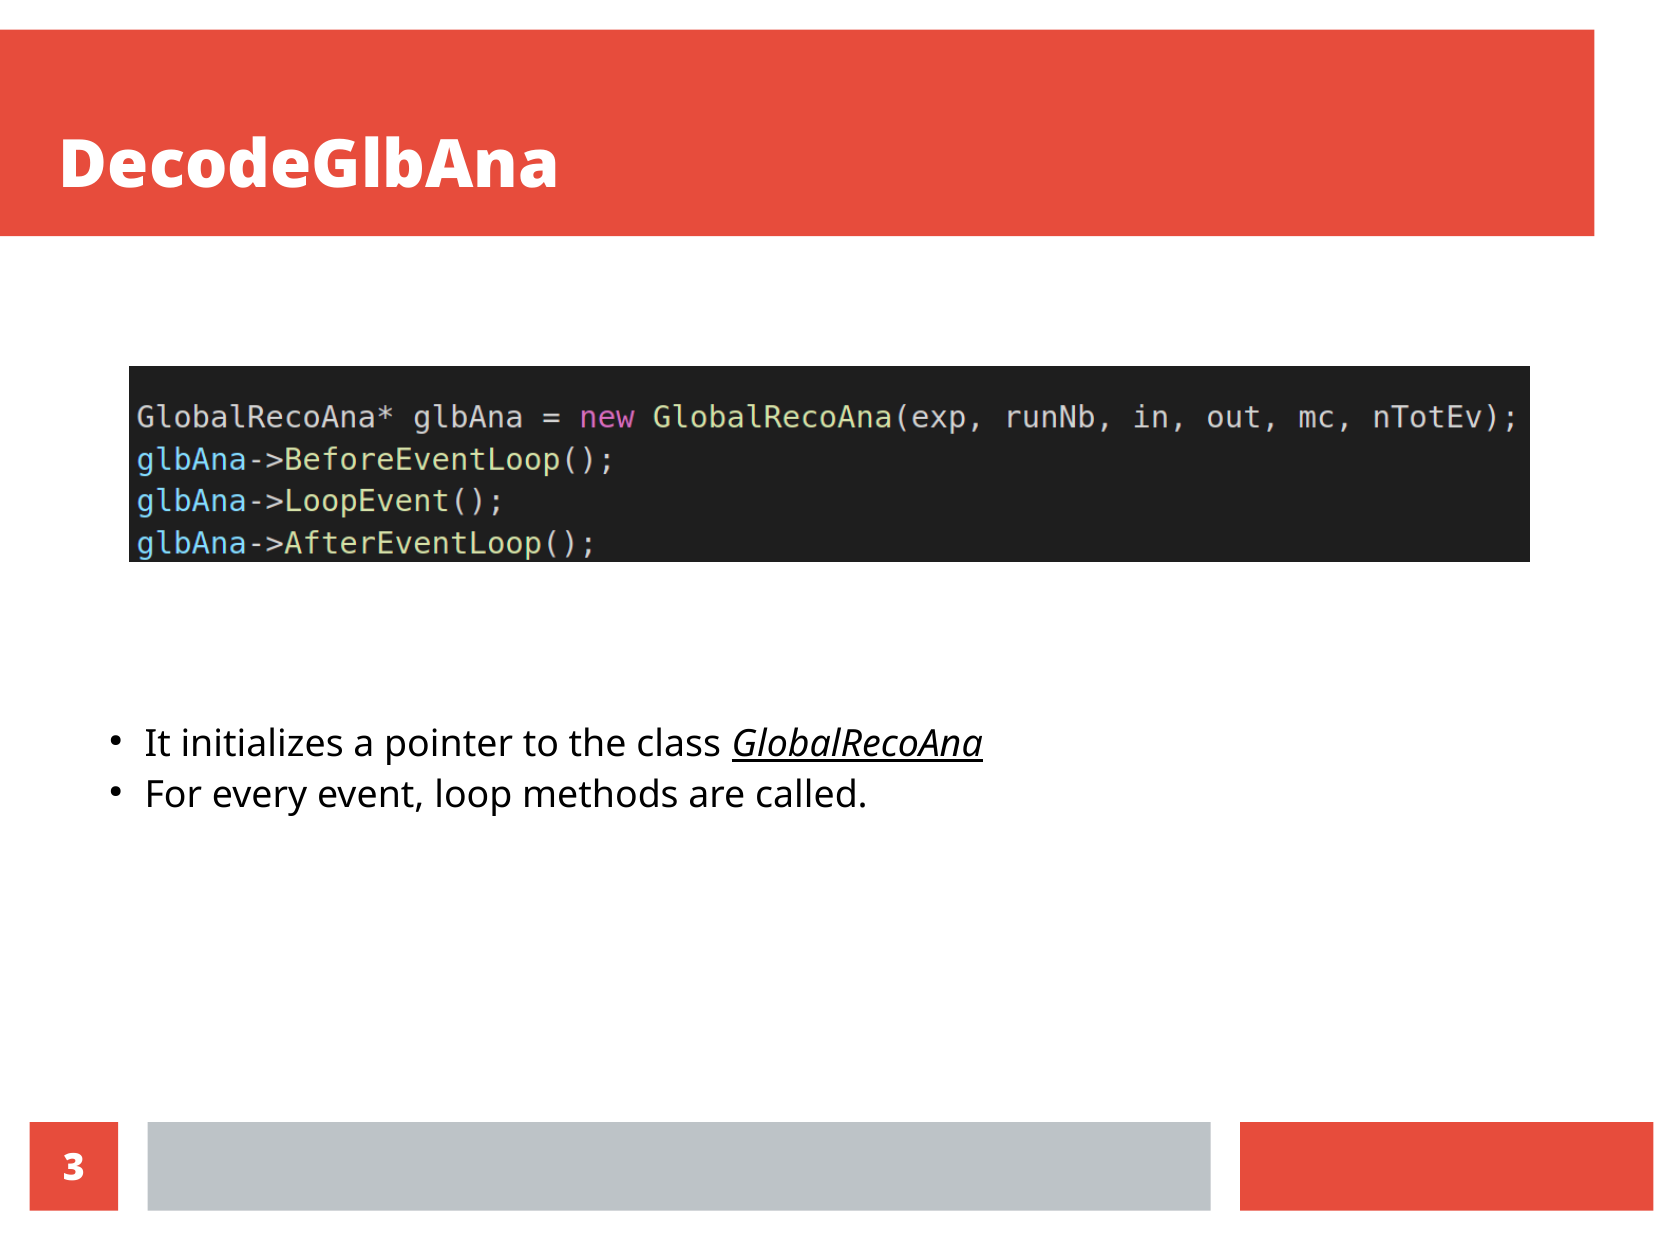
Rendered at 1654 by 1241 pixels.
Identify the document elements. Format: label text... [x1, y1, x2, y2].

text_box It initializes a pointer to the class GlobalRecoAna For every event, loop methods are called. [94, 708, 1079, 811]
picture [129, 366, 1530, 562]
title DecodeGlbAna [59, 59, 1595, 207]
